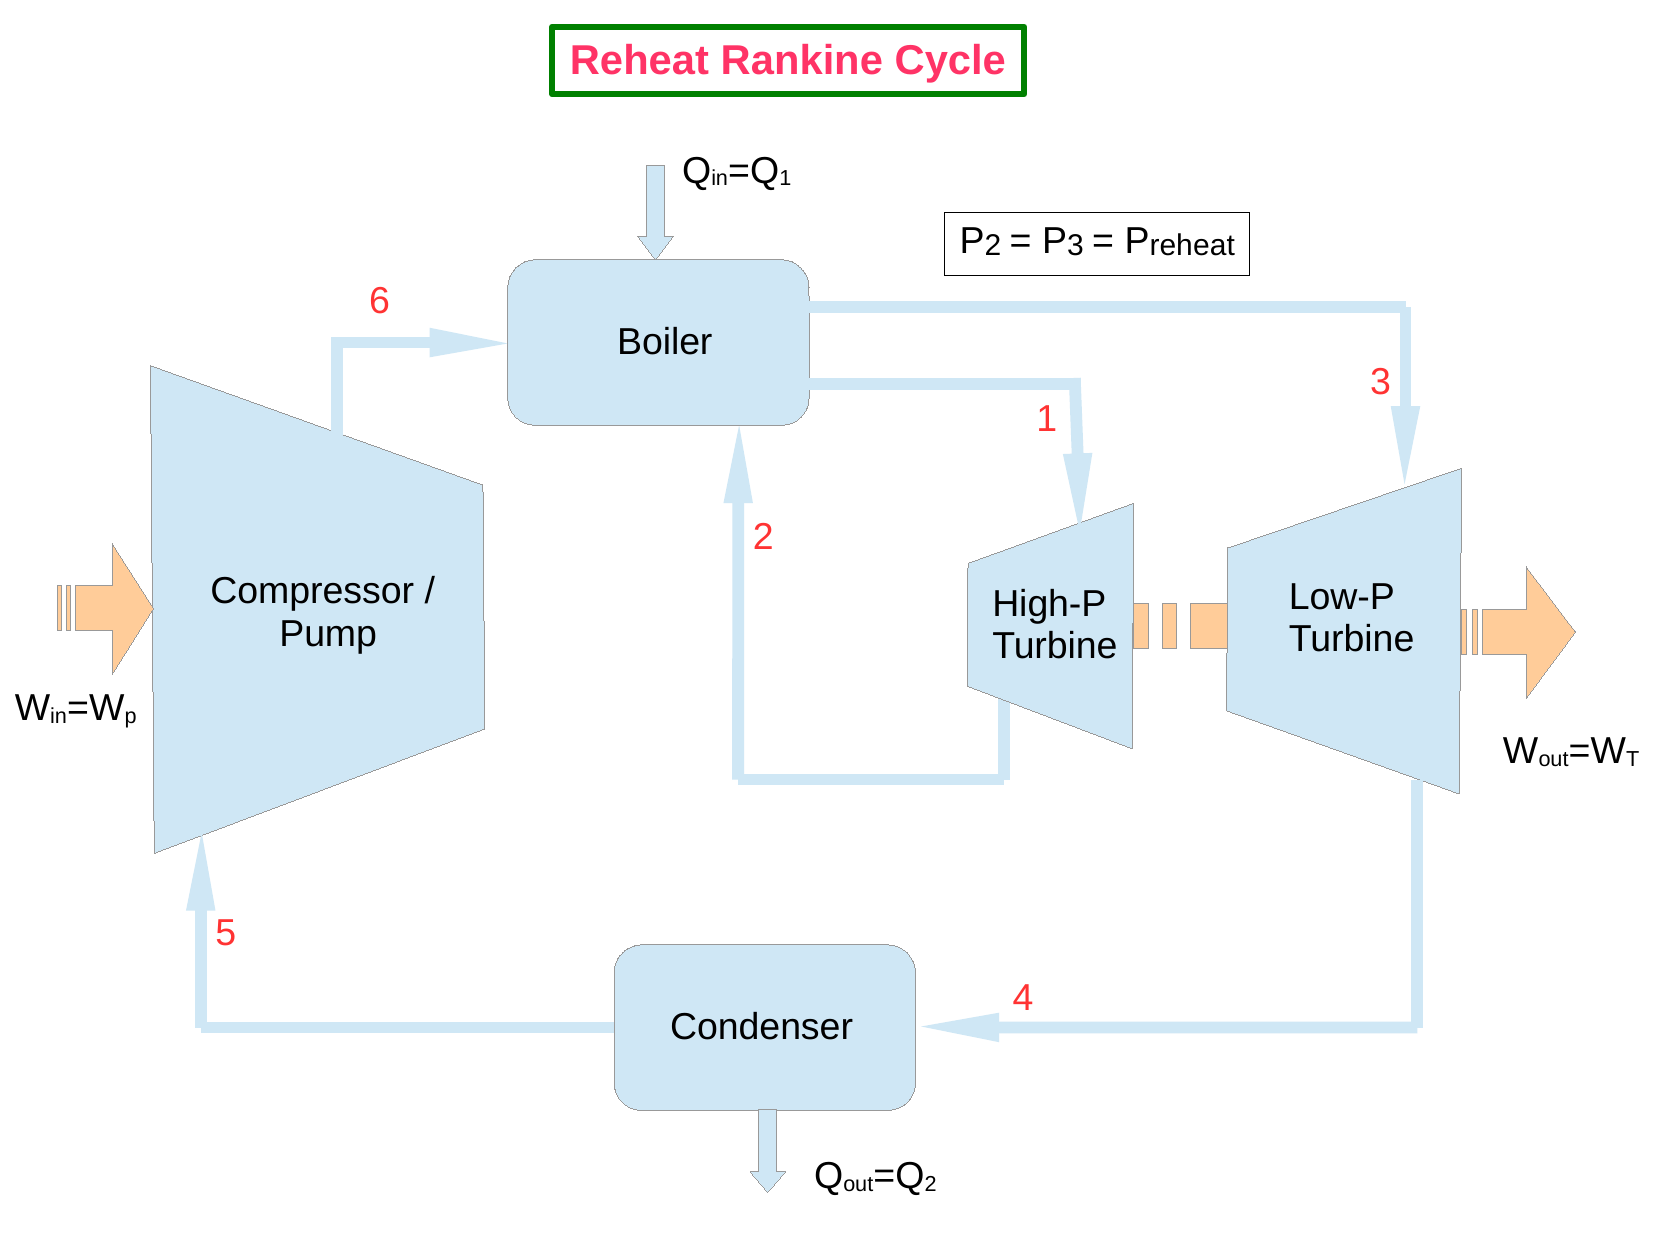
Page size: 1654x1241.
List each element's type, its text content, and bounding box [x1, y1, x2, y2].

text_box High-P Turbine [977, 575, 1133, 675]
text_box P2 = P3 = Preheat [944, 212, 1250, 276]
text_box [1190, 468, 1467, 794]
text_box [507, 165, 810, 426]
text_box Compressor / Pump [195, 562, 461, 662]
text_box [1472, 609, 1478, 655]
text_box [614, 944, 916, 1193]
text_box Win=Wp [0, 679, 166, 749]
text_box Qout=Q2 [799, 1147, 952, 1217]
text_box Condenser [655, 998, 868, 1055]
text_box [967, 503, 1149, 749]
text_box 4 [998, 968, 1058, 1046]
text_box 6 [354, 271, 426, 343]
text_box [57, 585, 62, 631]
text_box Reheat Rankine Cycle [552, 26, 1025, 95]
text_box 1 [1021, 389, 1071, 461]
text_box 5 [200, 903, 260, 981]
text_box Qin=Q1 [667, 141, 807, 211]
text_box Low-P Turbine [1274, 568, 1430, 668]
text_box Boiler [602, 313, 728, 370]
text_box [1482, 566, 1576, 699]
text_box 2 [738, 507, 798, 568]
text_box Wout=WT [1488, 722, 1654, 792]
text_box [1162, 603, 1177, 649]
text_box 3 [1355, 352, 1403, 430]
text_box [66, 585, 71, 631]
text_box [75, 365, 485, 854]
